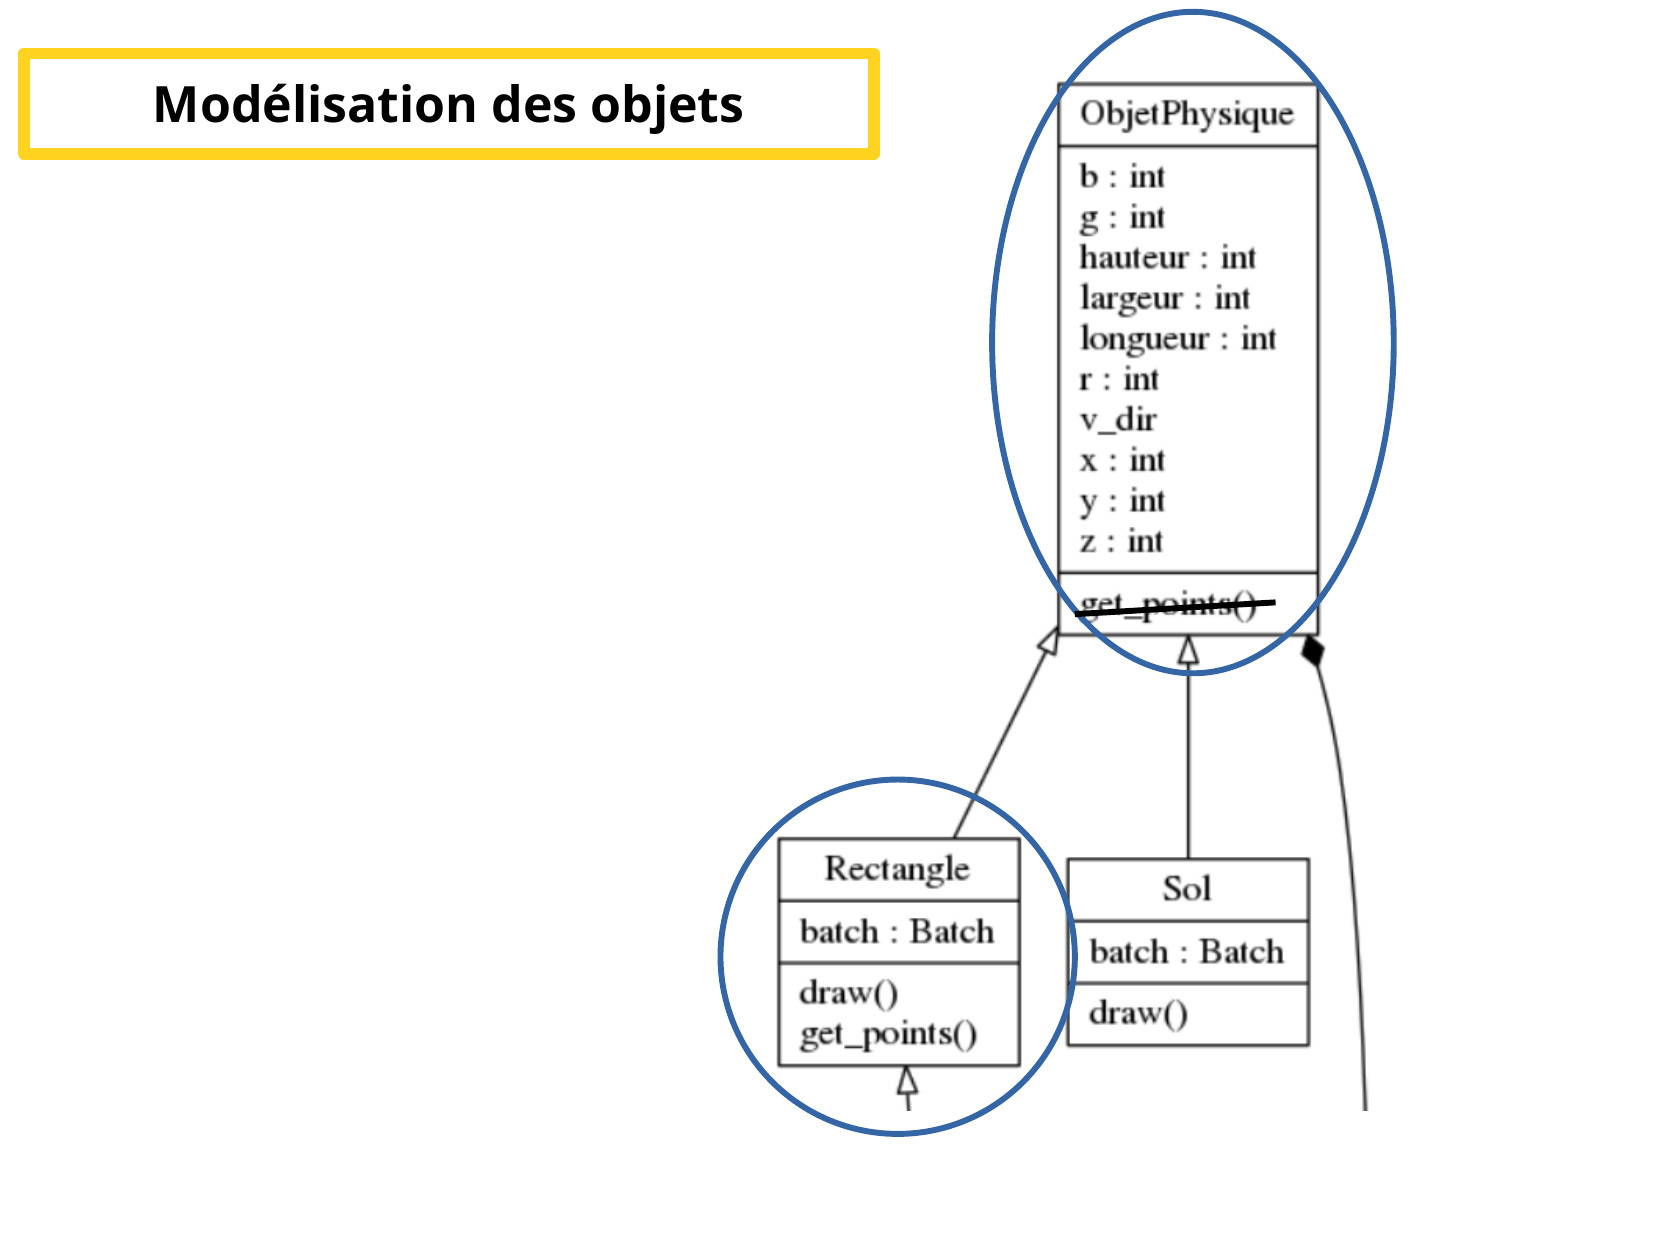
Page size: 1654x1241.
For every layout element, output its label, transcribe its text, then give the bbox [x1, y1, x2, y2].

title Modélisation des objets [23, 53, 875, 154]
picture [724, 783, 1071, 1111]
picture [996, 80, 1390, 670]
picture [688, 80, 1560, 1111]
